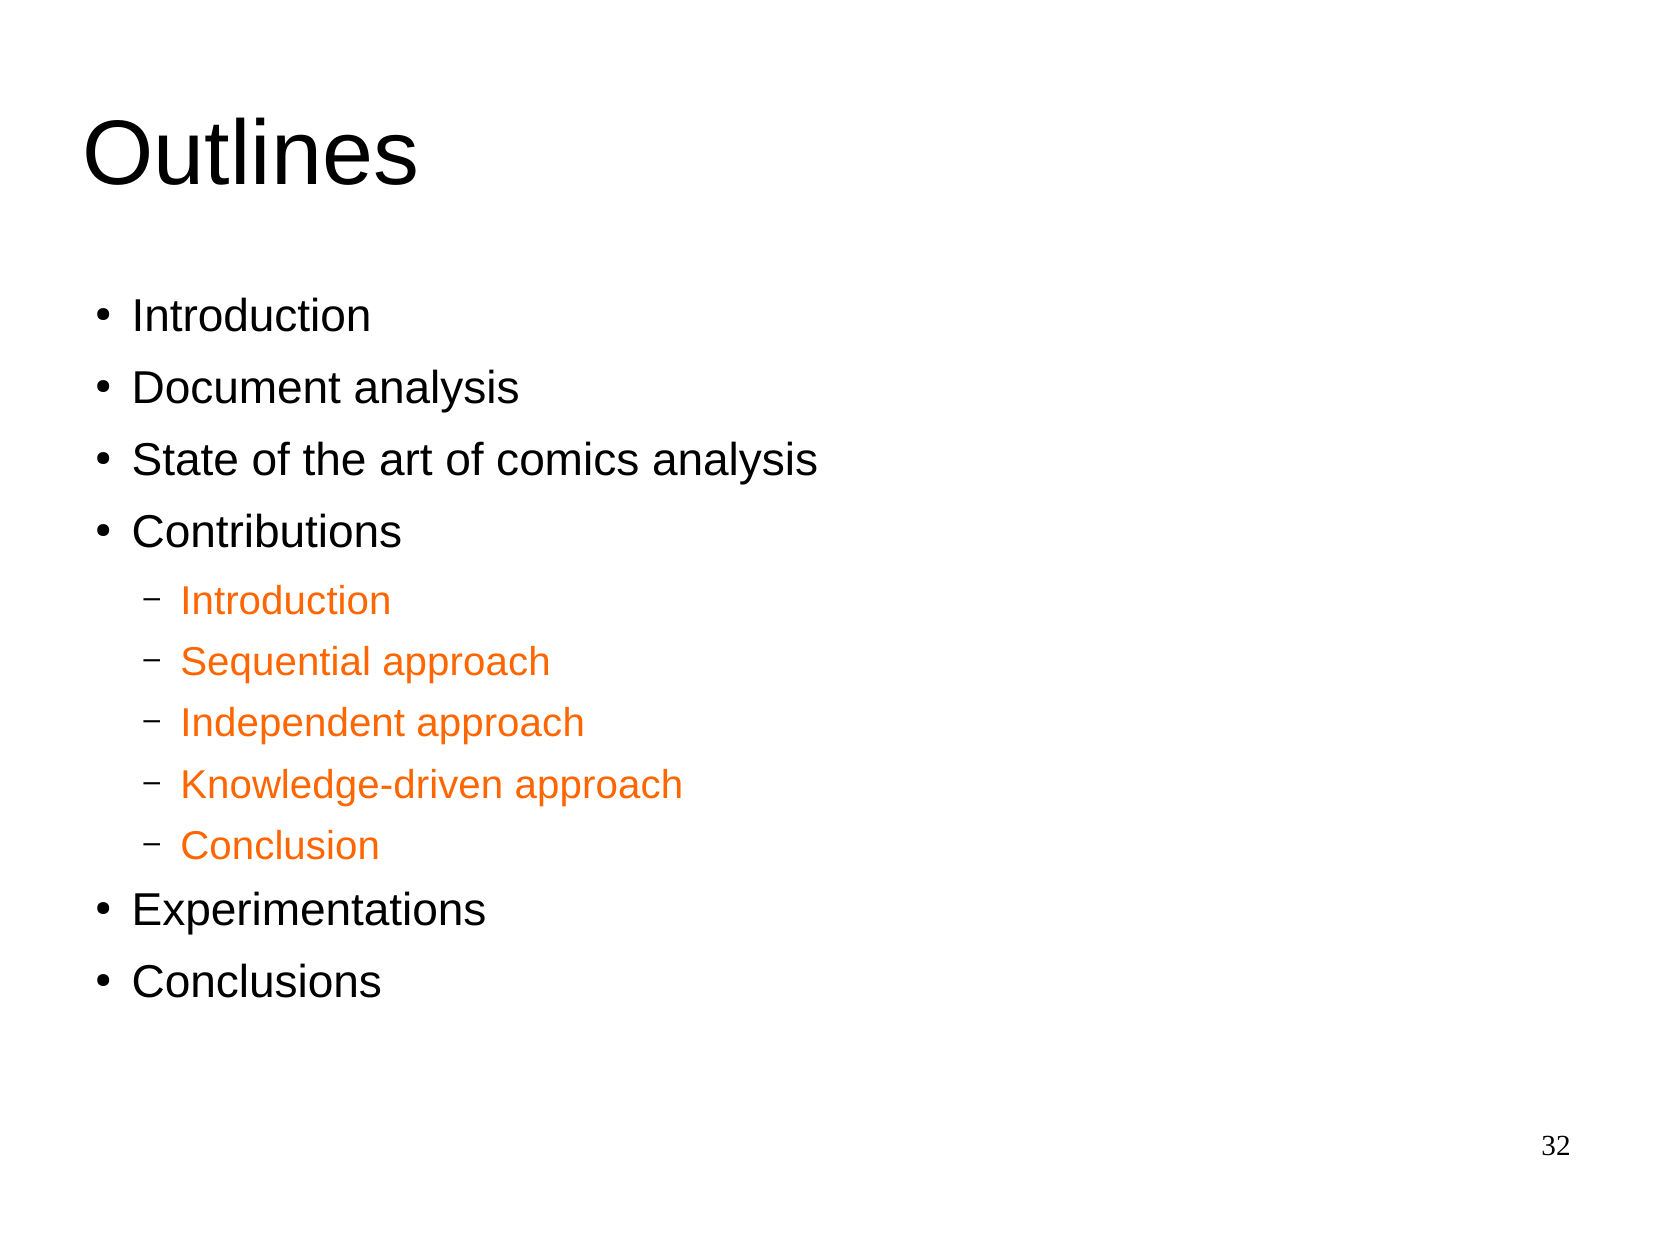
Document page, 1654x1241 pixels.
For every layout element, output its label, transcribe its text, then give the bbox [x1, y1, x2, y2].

title Outlines [82, 49, 1571, 257]
list Introduction Document analysis State of the art of comics analysis Contributions Introduction Sequential approach Independent approach Knowledge-driven approach Conclusion Experimentations Conclusions [82, 290, 863, 1010]
